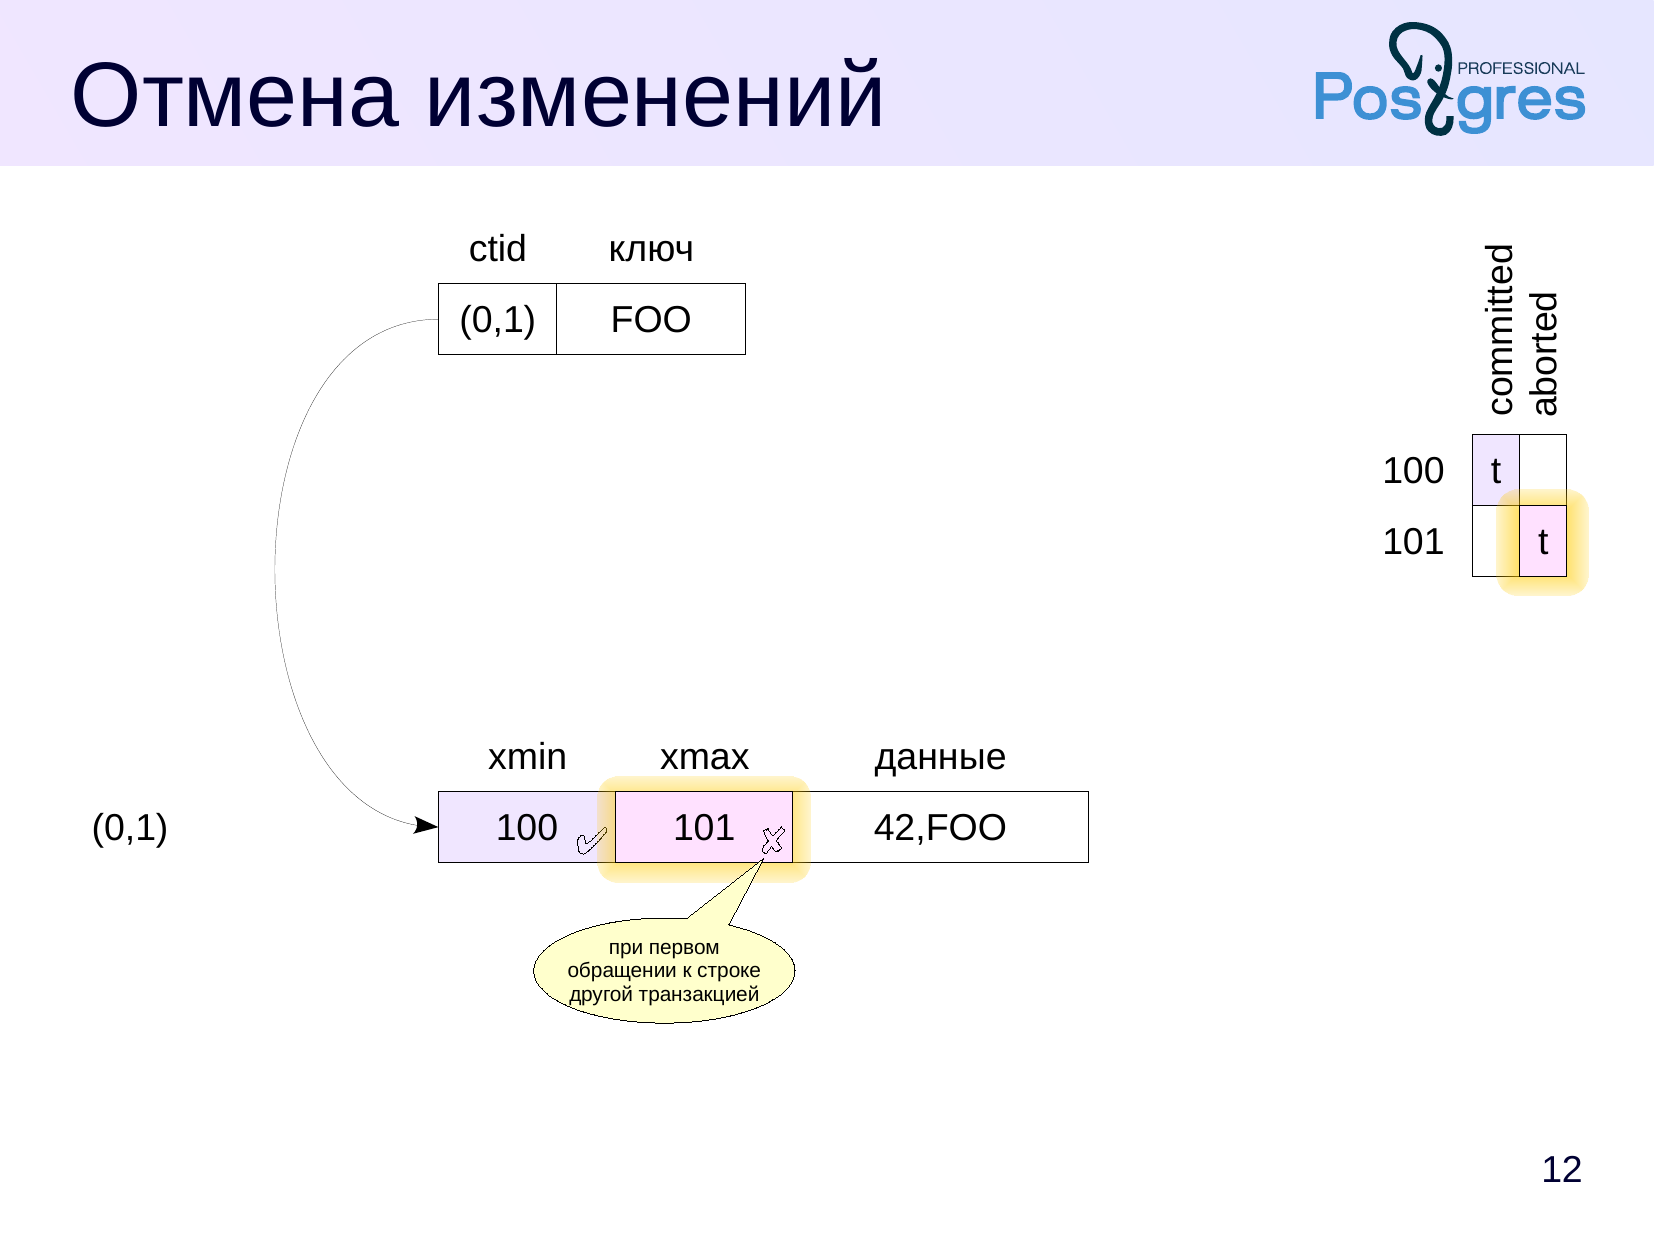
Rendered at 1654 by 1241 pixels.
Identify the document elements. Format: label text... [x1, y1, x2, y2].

title Отмена изменений [70, 43, 1241, 147]
text_box (0,1) [438, 283, 556, 355]
text_box 100 [438, 791, 597, 863]
text_box при первом обращении к строке другой транзакцией [533, 858, 796, 1024]
text_box xmin [468, 720, 587, 791]
text_box 101 [1354, 505, 1472, 577]
text_box 101 [615, 791, 793, 863]
text_box xmax [645, 720, 764, 776]
text_box ключ [556, 212, 746, 283]
text_box 42,FOO [810, 791, 1089, 863]
text_box данные [822, 720, 1059, 791]
text_box [762, 826, 785, 854]
text_box aborted [1519, 236, 1567, 433]
text_box t [1472, 434, 1520, 505]
text_box committed [1472, 236, 1519, 432]
text_box [1472, 434, 1589, 596]
text_box [577, 776, 811, 883]
text_box ctid [438, 212, 556, 283]
text_box t [1519, 505, 1567, 577]
text_box 100 [1354, 434, 1472, 505]
text_box (0,1) [71, 791, 190, 863]
text_box FOO [556, 283, 746, 355]
